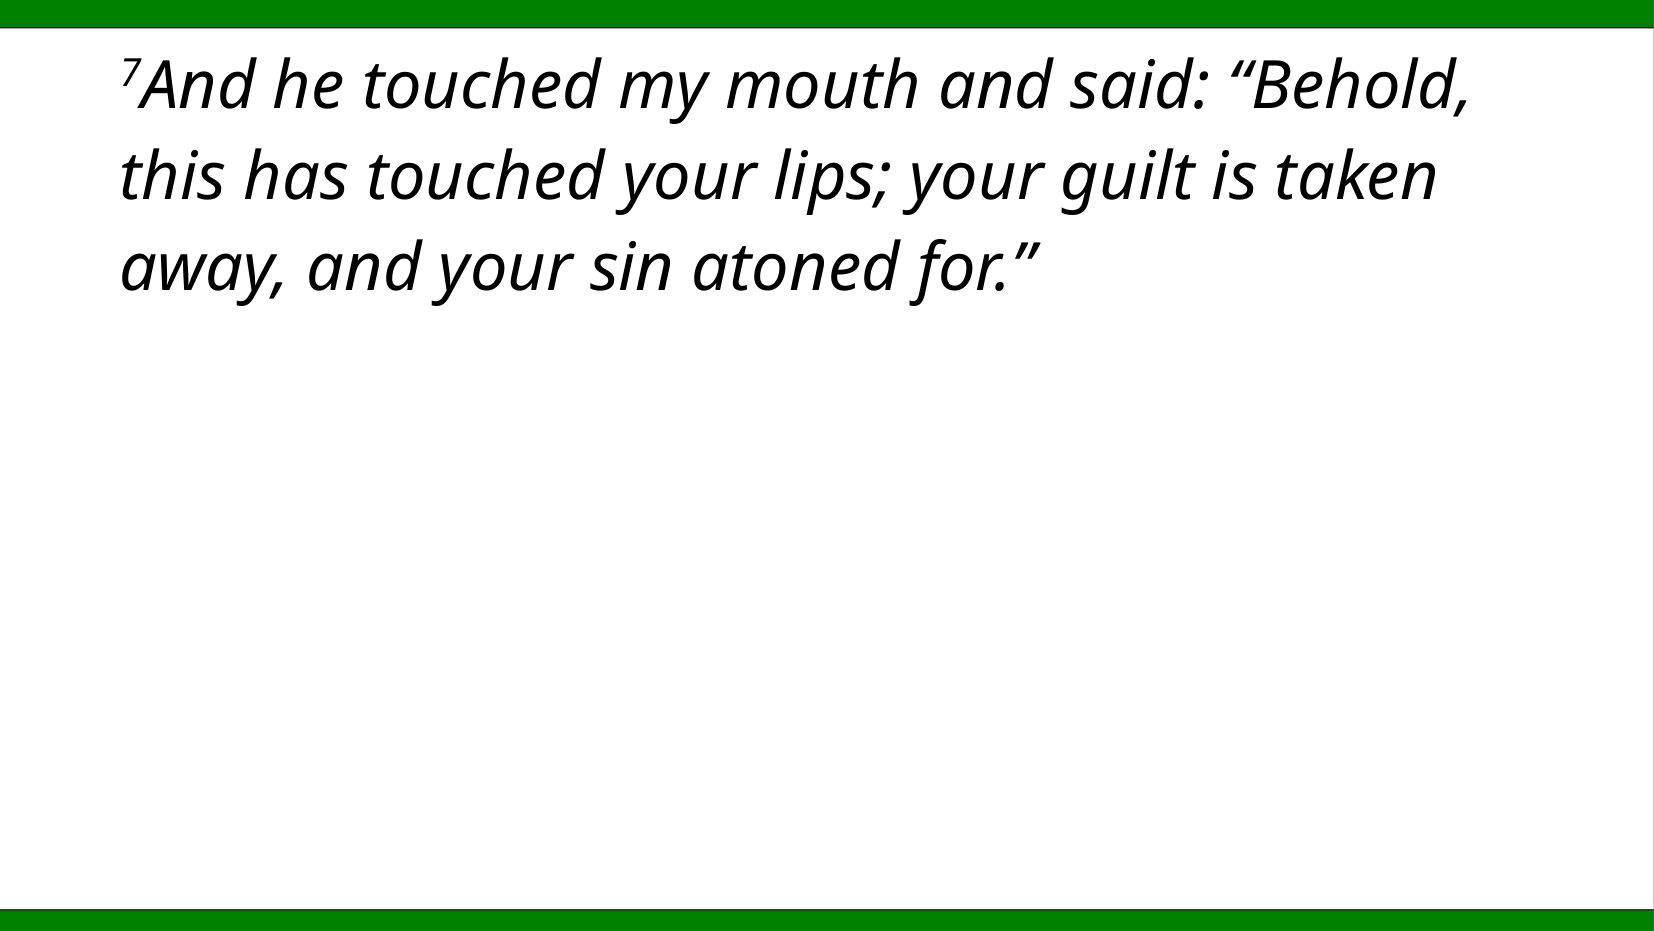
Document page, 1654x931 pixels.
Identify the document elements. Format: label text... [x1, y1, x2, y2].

text_box 7And he touched my mouth and said: “Behold, this has touched your lips; your guilt is taken away, and your sin atoned for.” [105, 30, 1561, 346]
picture [0, 0, 1654, 931]
